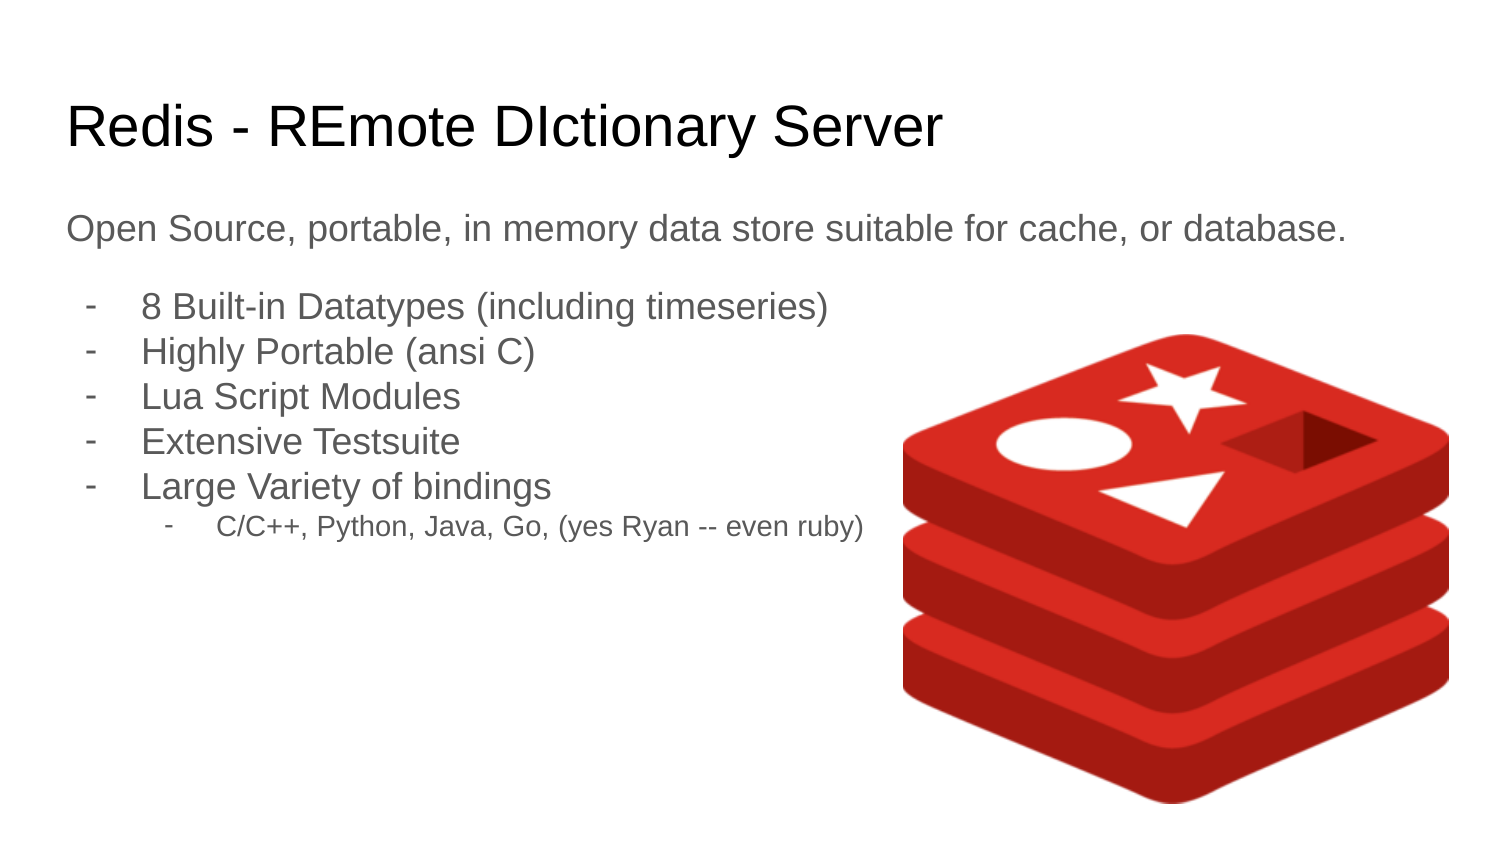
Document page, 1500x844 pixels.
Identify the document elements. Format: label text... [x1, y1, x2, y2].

picture [903, 334, 1449, 804]
title Redis - REmote DIctionary Server [51, 72, 1449, 167]
list Open Source, portable, in memory data store suitable for cache, or database. 8 Built-in Datatypes (including timeseries) Highly Portable (ansi C) Lua Script Modules Extensive Testsuite Large Variety of bindings C/C++, Python, Java, Go, (yes Ryan -- even ruby) [51, 189, 1449, 750]
